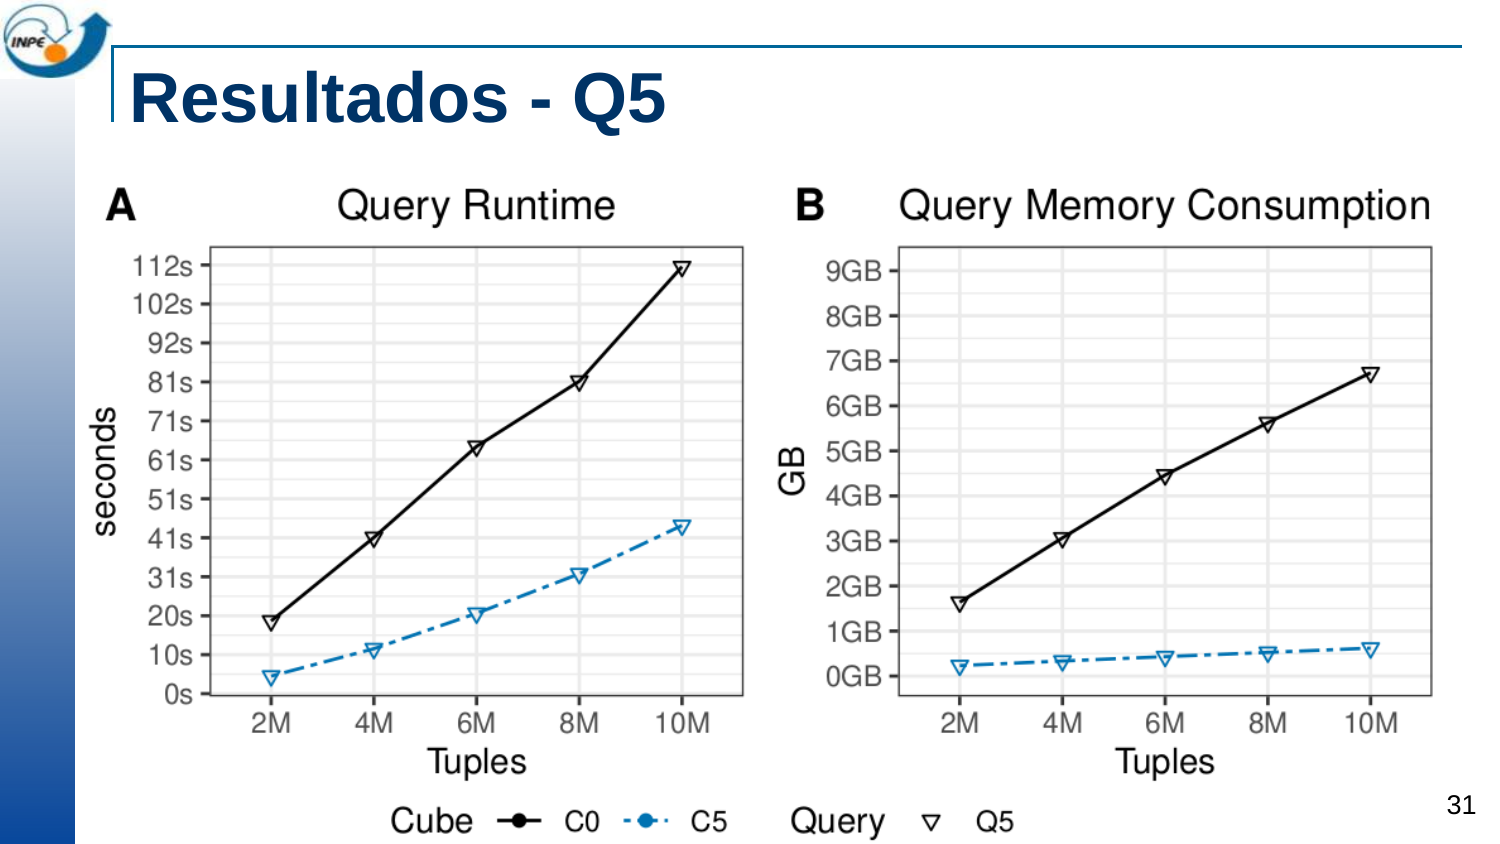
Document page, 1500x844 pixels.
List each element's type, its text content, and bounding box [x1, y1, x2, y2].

picture [0, 0, 113, 79]
slide_number <number> [1443, 779, 1494, 844]
title Resultados - Q5 [112, 46, 1450, 141]
picture [82, 170, 1443, 844]
